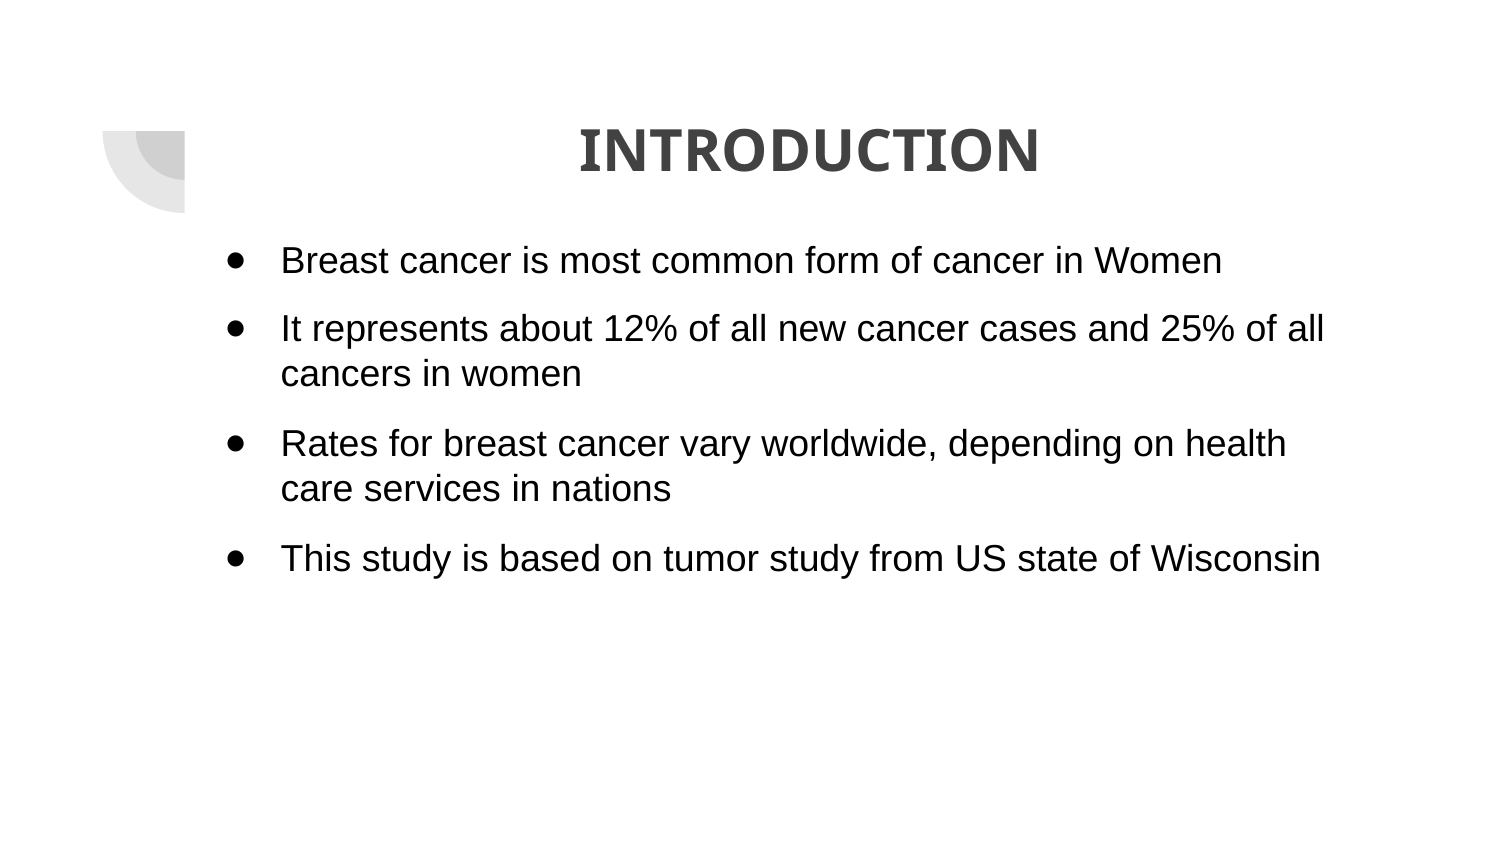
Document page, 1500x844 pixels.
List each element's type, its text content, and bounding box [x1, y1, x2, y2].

title INTRODUCTION [213, 98, 1368, 221]
list Breast cancer is most common form of cancer in Women It represents about 12% of all new cancer cases and 25% of all cancers in women Rates for breast cancer vary worldwide, depending on health care services in nations This study is based on tumor study from US state of Wisconsin [190, 221, 1368, 744]
